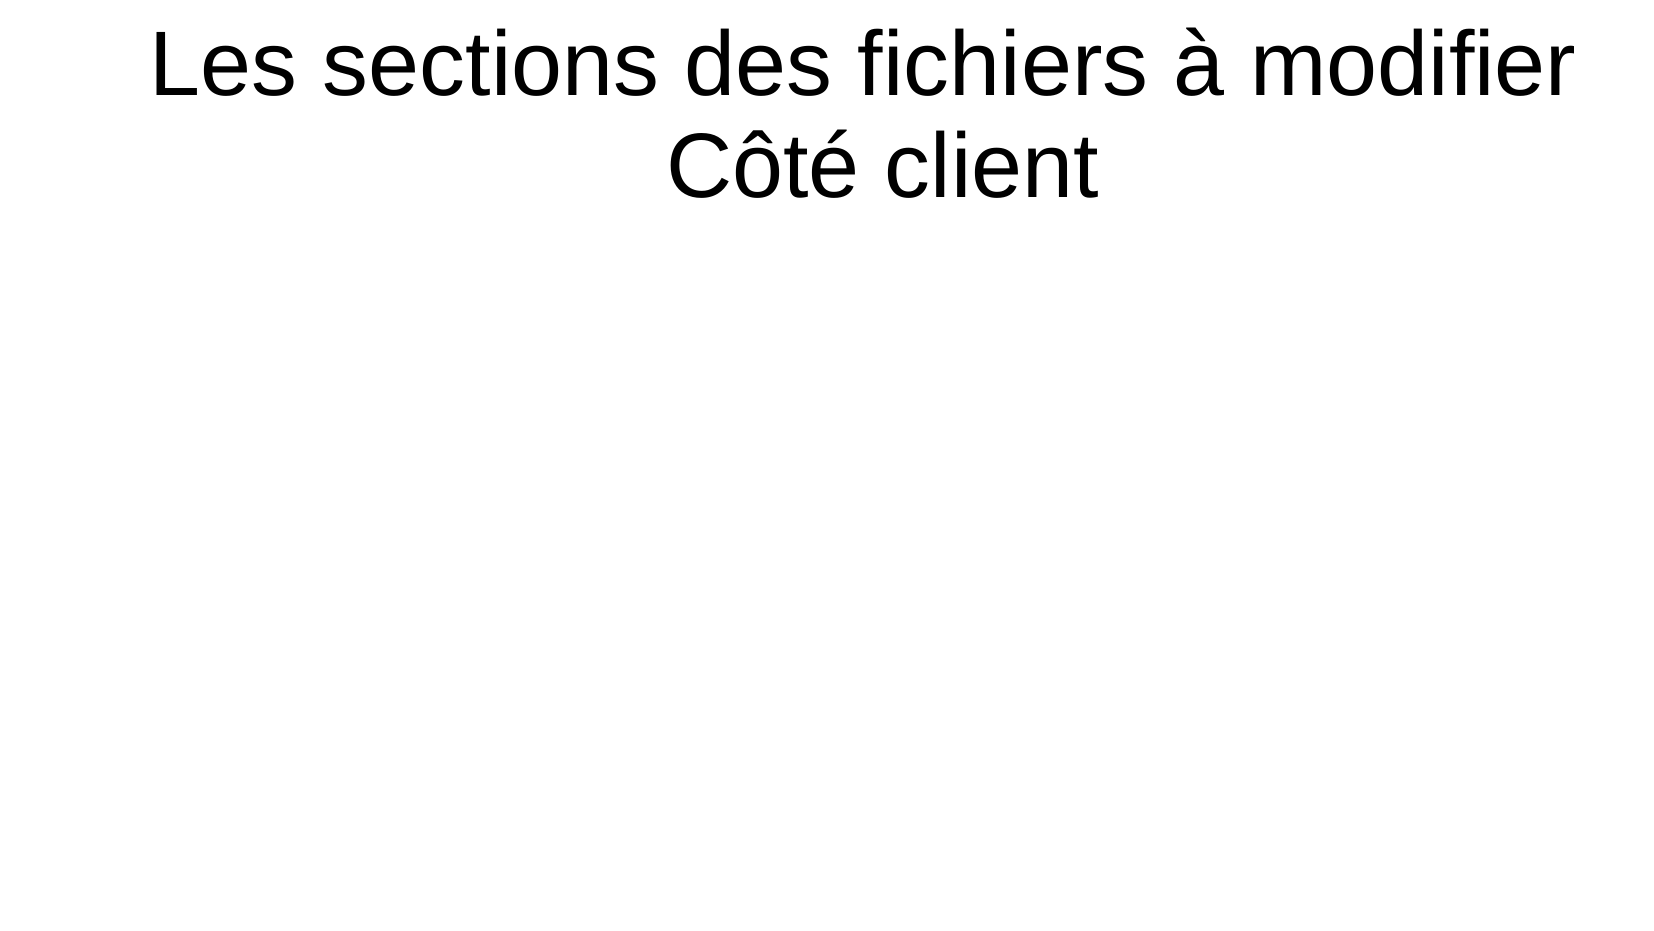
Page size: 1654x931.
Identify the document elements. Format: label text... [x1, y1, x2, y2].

title Les sections des fichiers à modifier Côté client [29, 0, 1625, 269]
